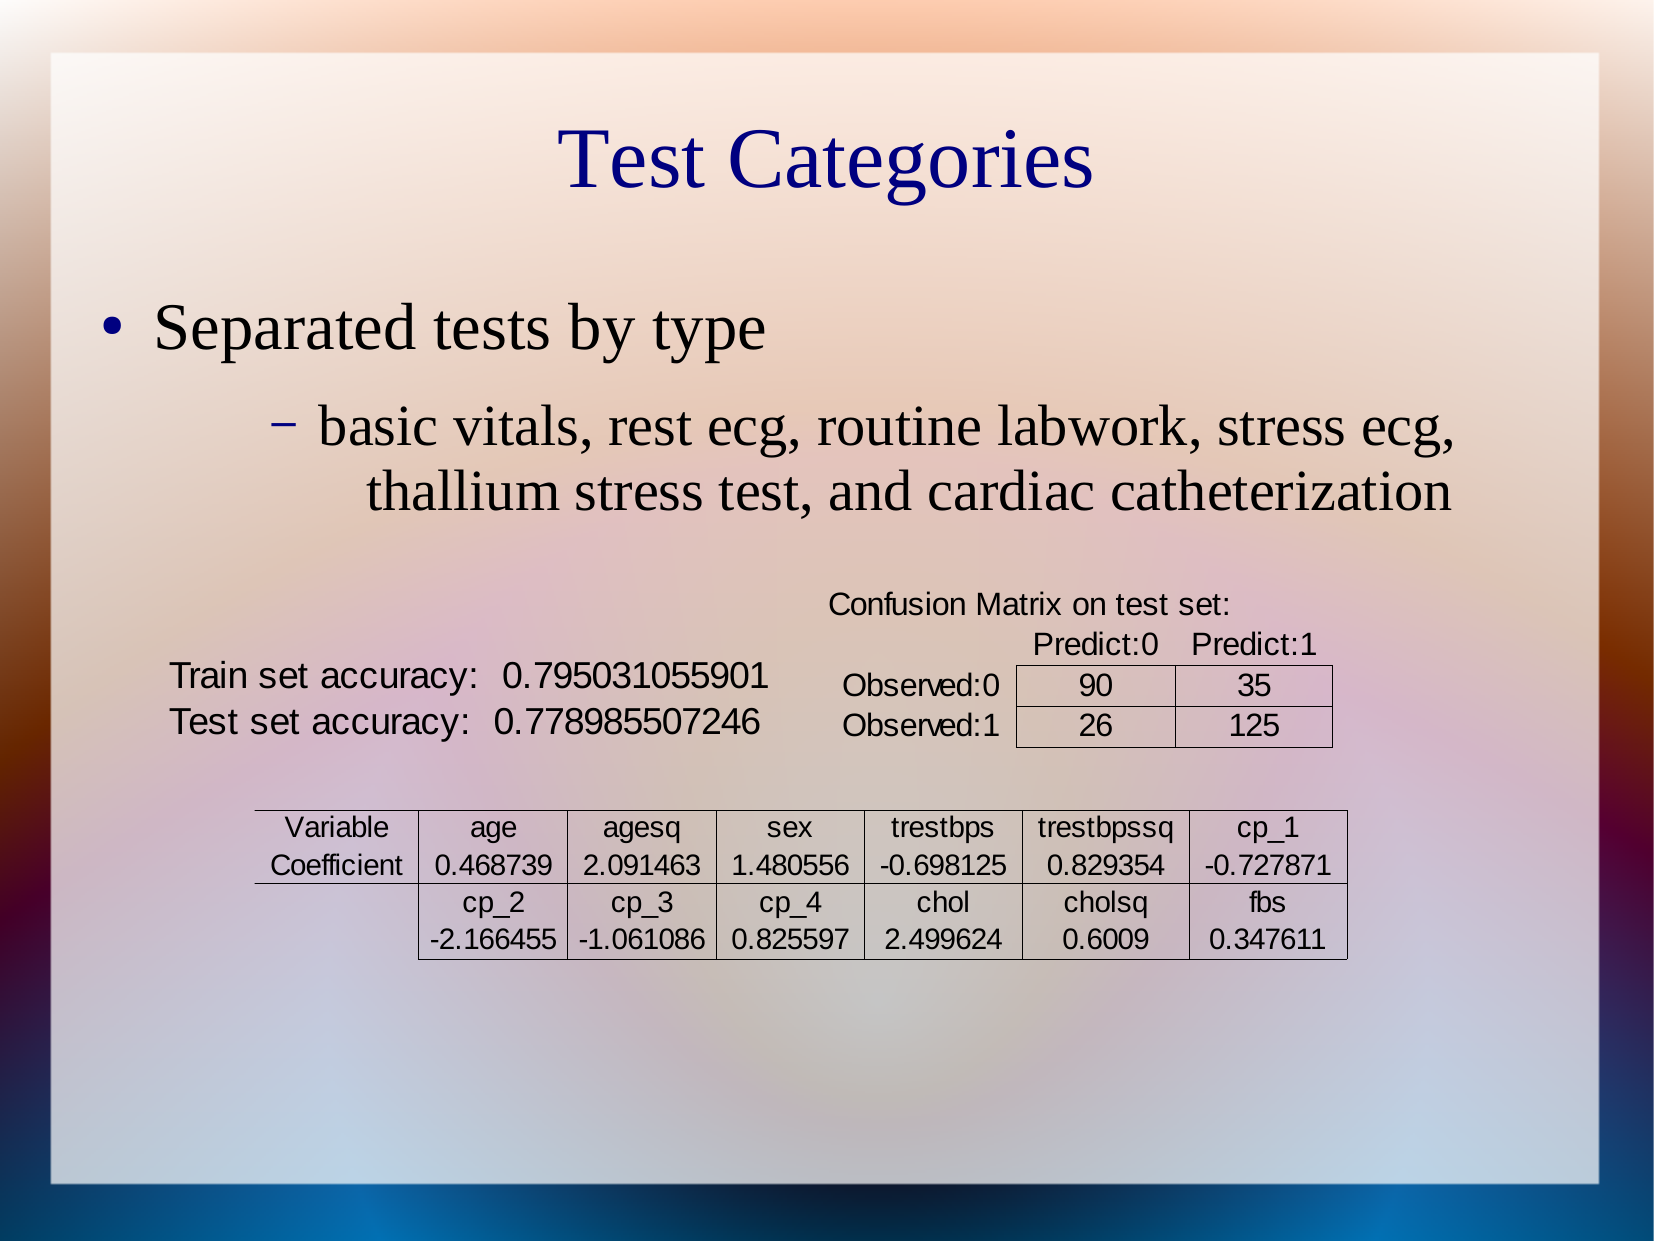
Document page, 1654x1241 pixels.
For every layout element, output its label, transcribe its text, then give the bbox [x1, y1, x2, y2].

list Separated tests by type basic vitals, rest ecg, routine labwork, stress ecg, thallium stress test, and cardiac catheterization [82, 290, 1571, 1034]
picture [0, 0, 1654, 1241]
chart [254, 810, 1351, 962]
title Test Categories [82, 55, 1571, 263]
chart [165, 585, 1337, 751]
